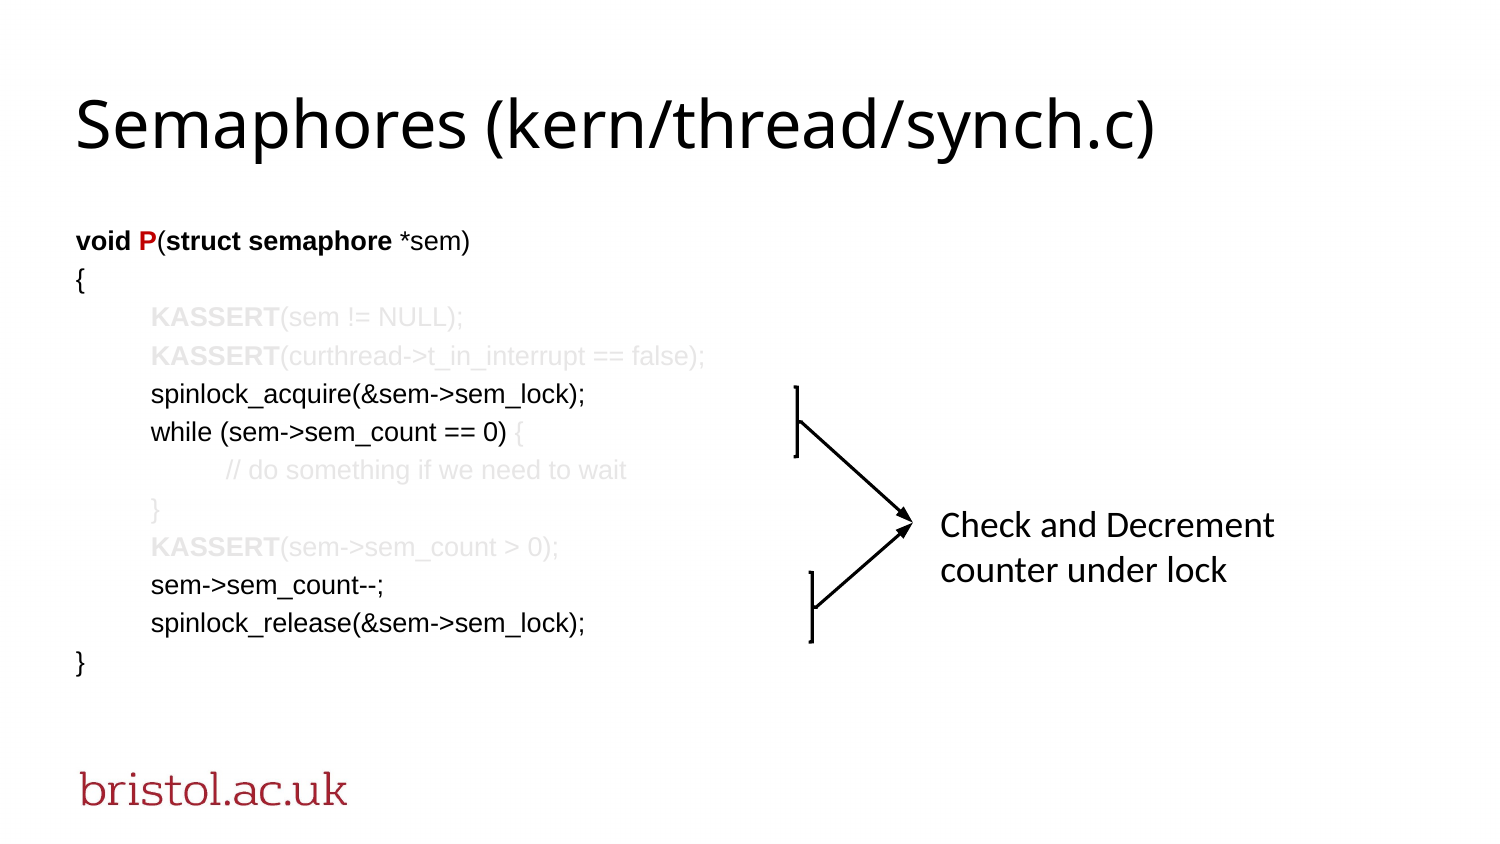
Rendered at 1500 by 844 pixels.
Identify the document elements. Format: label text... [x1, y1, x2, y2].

title Semaphores (kern/thread/synch.c) [60, 44, 1440, 209]
list void P(struct semaphore *sem) { KASSERT(sem != NULL); KASSERT(curthread->t_in_interrupt == false); spinlock_acquire(&sem->sem_lock); while (sem->sem_count == 0) { // do something if we need to wait } KASSERT(sem->sem_count > 0); sem->sem_count--; spinlock_release(&sem->sem_lock); } [60, 224, 1440, 699]
text_box Check and Decrement counter under lock [925, 492, 1295, 599]
